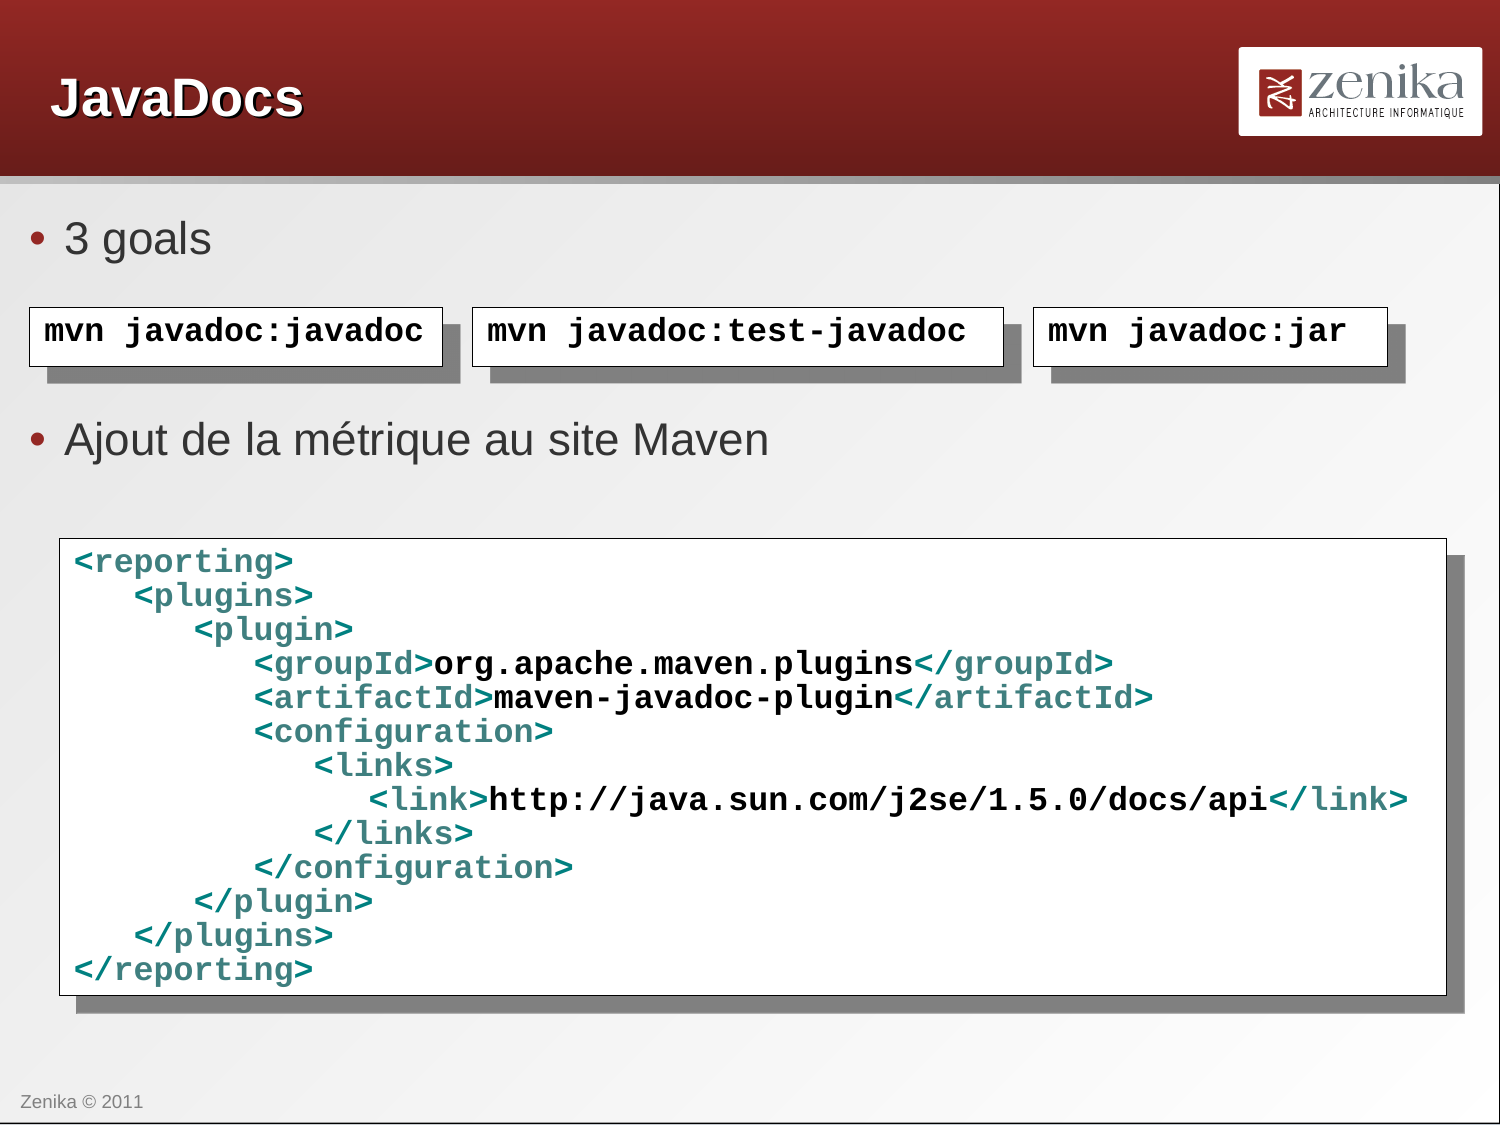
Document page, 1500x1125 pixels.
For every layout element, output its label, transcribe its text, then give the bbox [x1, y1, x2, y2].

text_box <reporting> <plugins> <plugin> <groupId>org.apache.maven.plugins</groupId> <artifactId>maven-javadoc-plugin</artifactId> <configuration> <links> <link>http://java.sun.com/j2se/1.5.0/docs/api</link> </links> </configuration> </plugin> </plugins> </reporting> [59, 538, 1447, 996]
text_box mvn javadoc:javadoc [29, 307, 443, 367]
list 3 goals [29, 212, 1414, 272]
text_box mvn javadoc:test-javadoc [472, 307, 1004, 367]
title JavaDocs [50, 15, 1206, 180]
picture [1257, 58, 1464, 125]
text_box mvn javadoc:jar [1033, 307, 1388, 367]
list Ajout de la métrique au site Maven [29, 413, 1414, 502]
